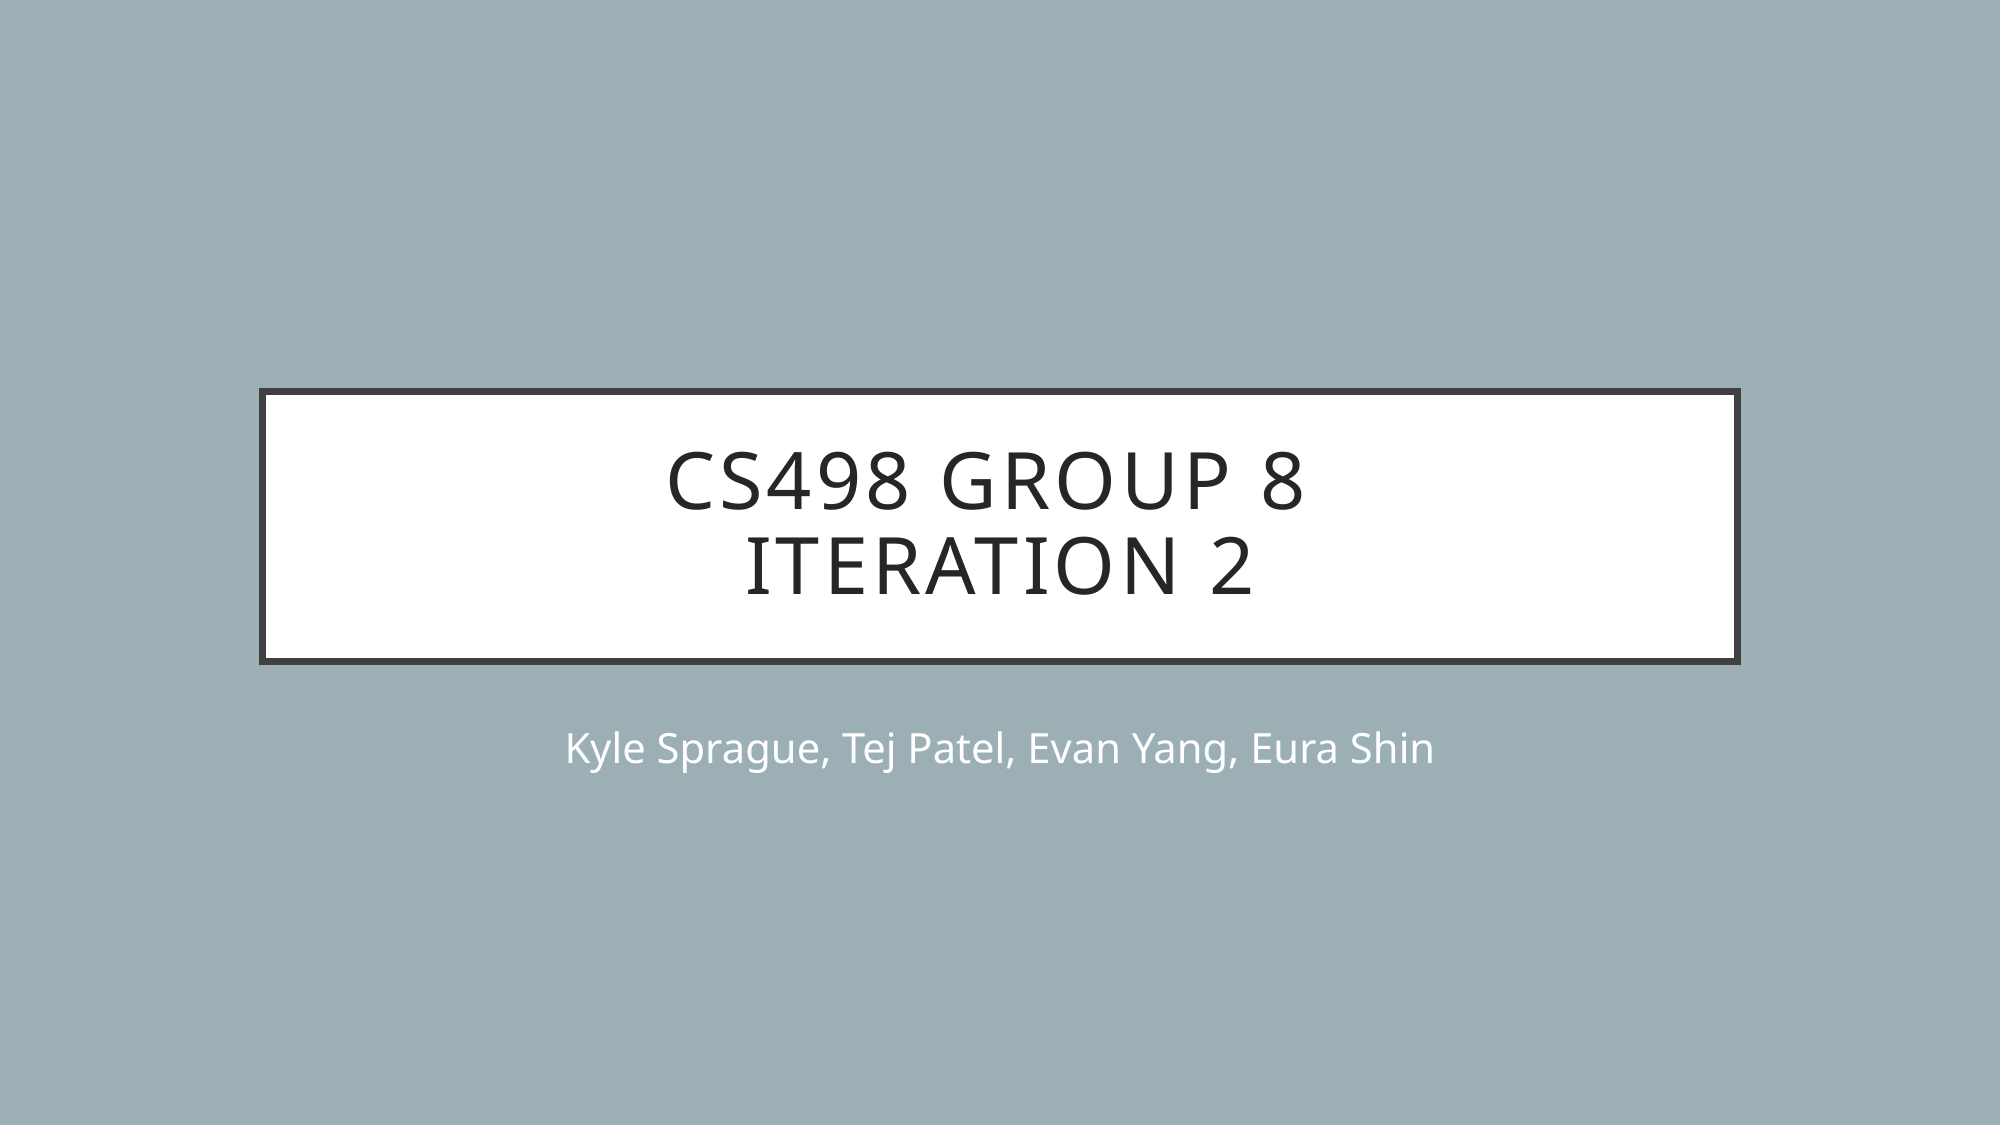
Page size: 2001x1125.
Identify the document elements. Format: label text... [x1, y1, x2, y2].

title CS498 Group 8 Iteration 2 [262, 391, 1738, 662]
subtitle Kyle Sprague, Tej Patel, Evan Yang, Eura Shin [442, 713, 1558, 918]
